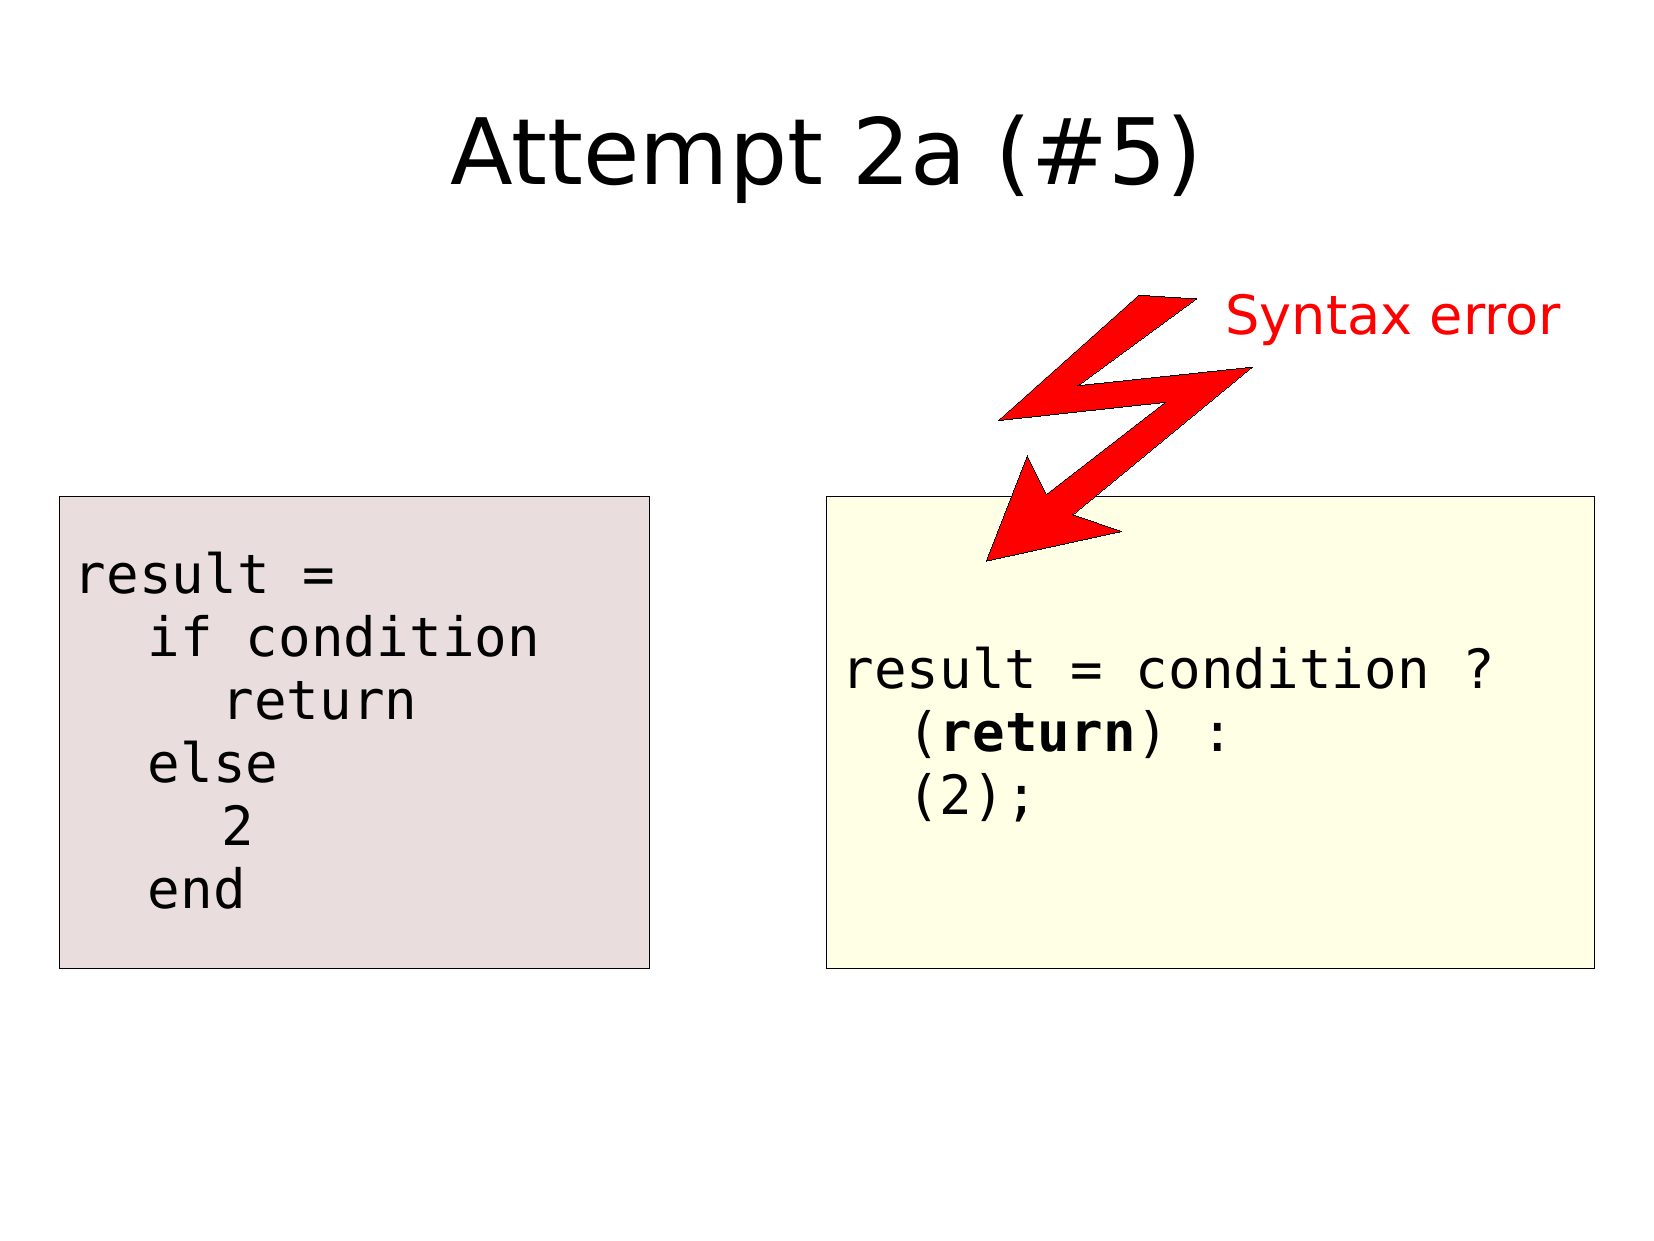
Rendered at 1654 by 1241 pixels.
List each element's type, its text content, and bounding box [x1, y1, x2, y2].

text_box result = condition ? (return) : (2); [826, 496, 1595, 969]
text_box result = if condition return else 2 end [59, 496, 650, 969]
text_box Syntax error [1210, 276, 1577, 355]
title Attempt 2a (#5) [82, 56, 1571, 250]
text_box [986, 295, 1253, 562]
